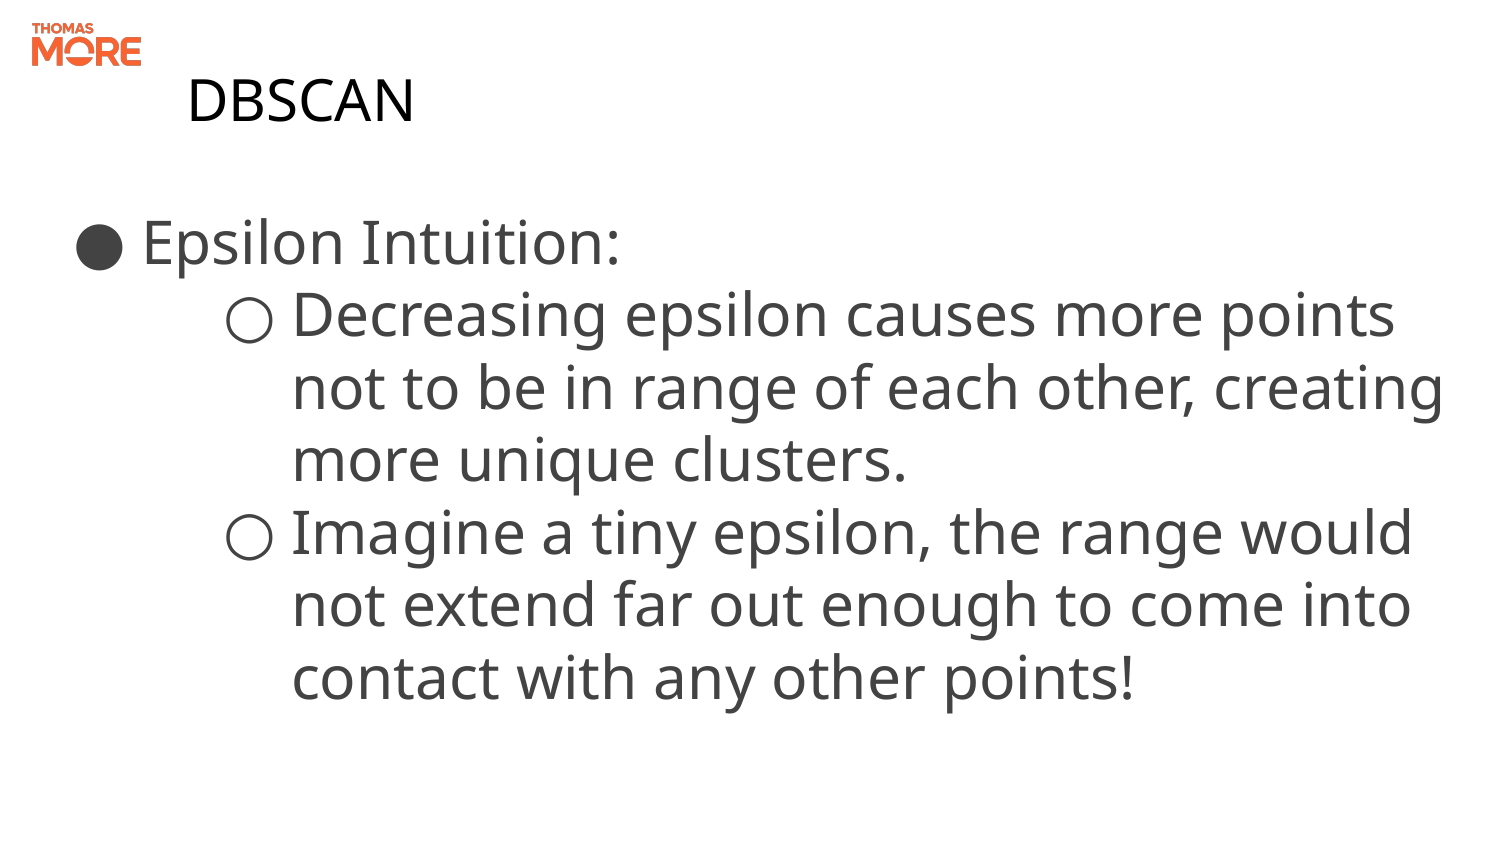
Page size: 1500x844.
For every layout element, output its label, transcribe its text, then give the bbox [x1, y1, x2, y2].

title DBSCAN [171, 48, 1449, 143]
list Epsilon Intuition: Decreasing epsilon causes more points not to be in range of each other, creating more unique clusters. Imagine a tiny epsilon, the range would not extend far out enough to come into contact with any other points! [51, 189, 1476, 750]
picture [22, 13, 151, 76]
